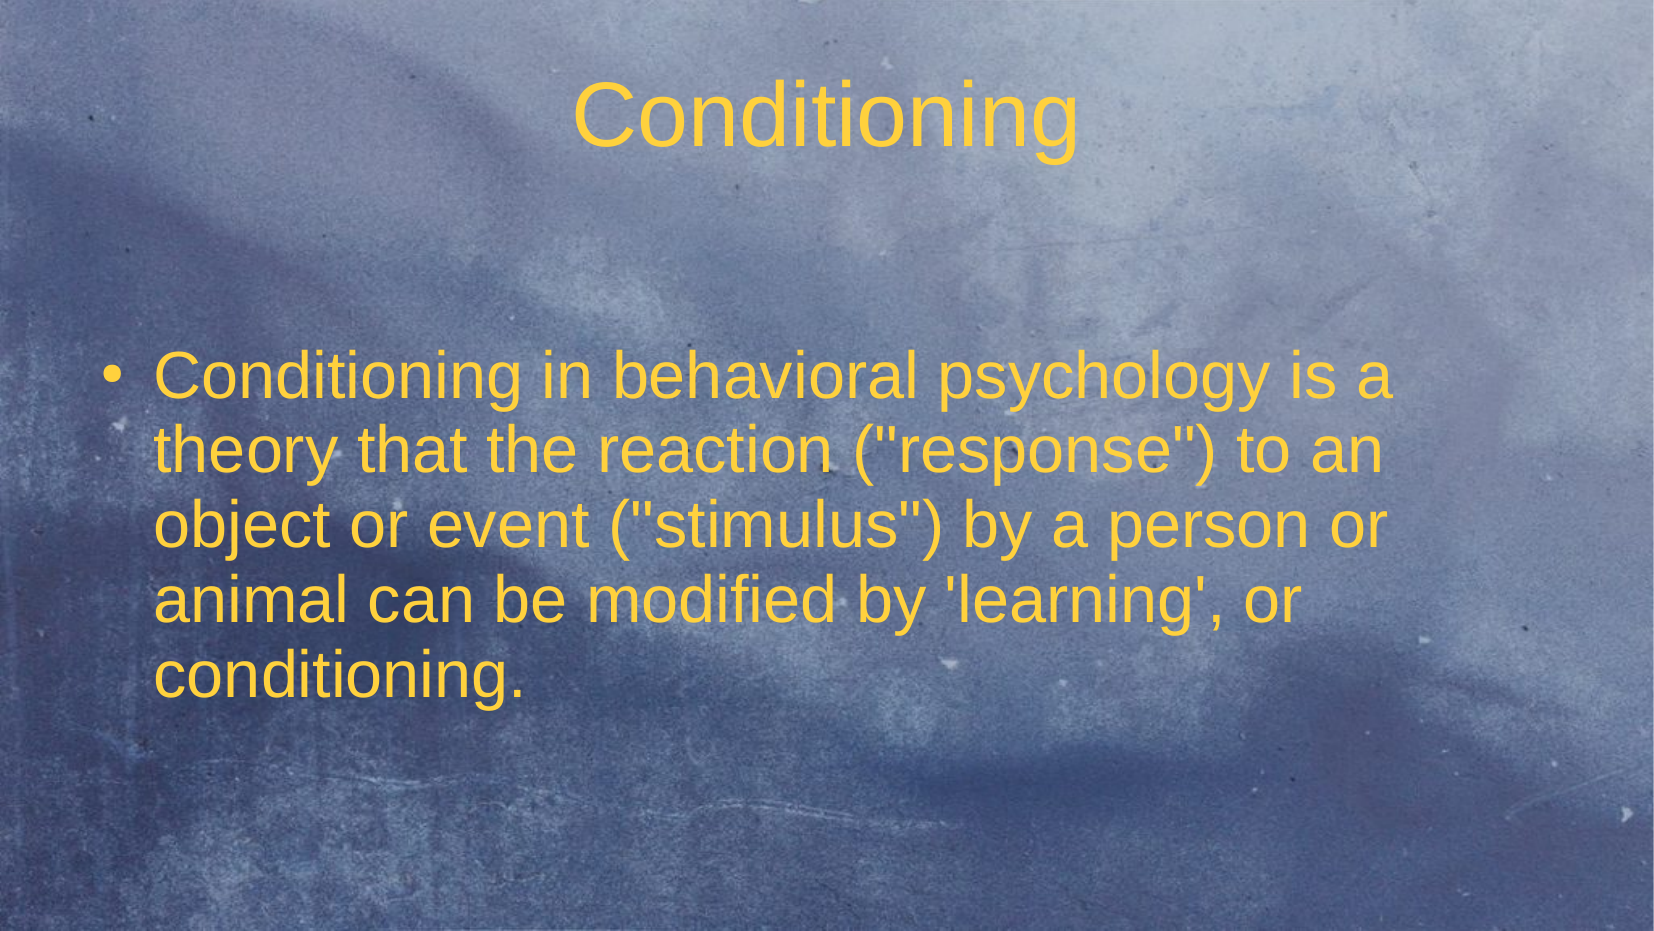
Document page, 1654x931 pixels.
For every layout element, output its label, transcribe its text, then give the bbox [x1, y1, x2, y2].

list Conditioning in behavioral psychology is a theory that the reaction ("response") to an object or event ("stimulus") by a person or animal can be modified by 'learning', or conditioning. [82, 337, 1571, 736]
title Conditioning [82, 37, 1571, 193]
picture [0, 0, 1654, 931]
